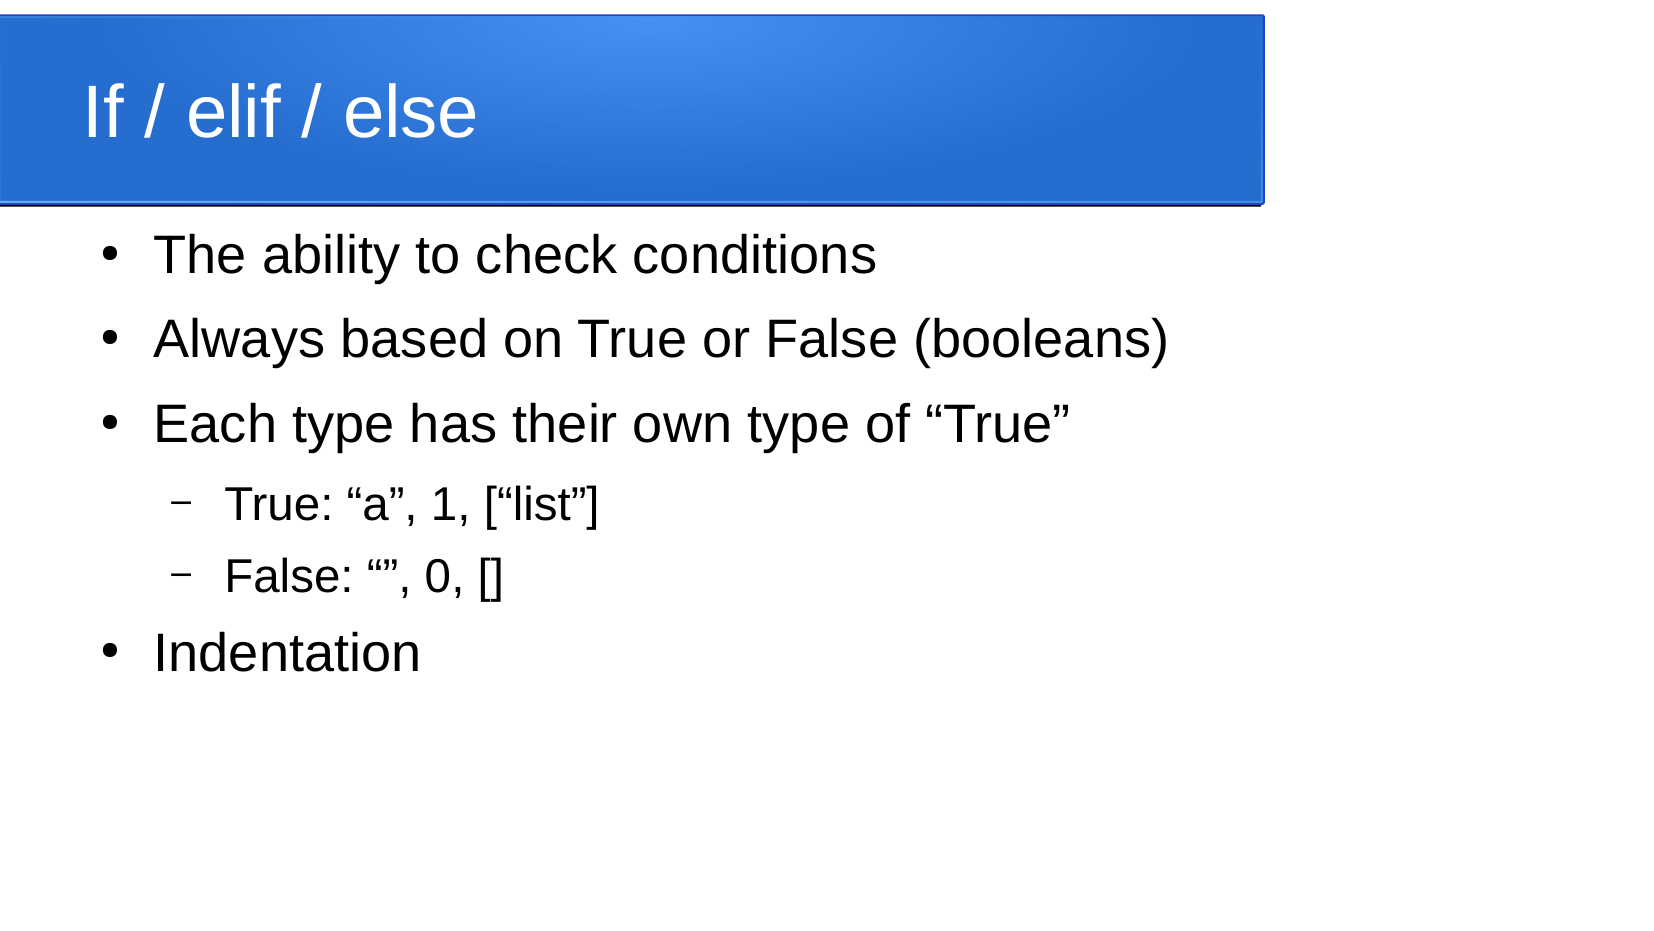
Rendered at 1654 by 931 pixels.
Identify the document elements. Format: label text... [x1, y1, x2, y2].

list The ability to check conditions Always based on True or False (booleans) Each type has their own type of “True” True: “a”, 1, [“list”] False: “”, 0, [] Indentation [82, 224, 1571, 764]
title If / elif / else [82, 35, 1235, 189]
